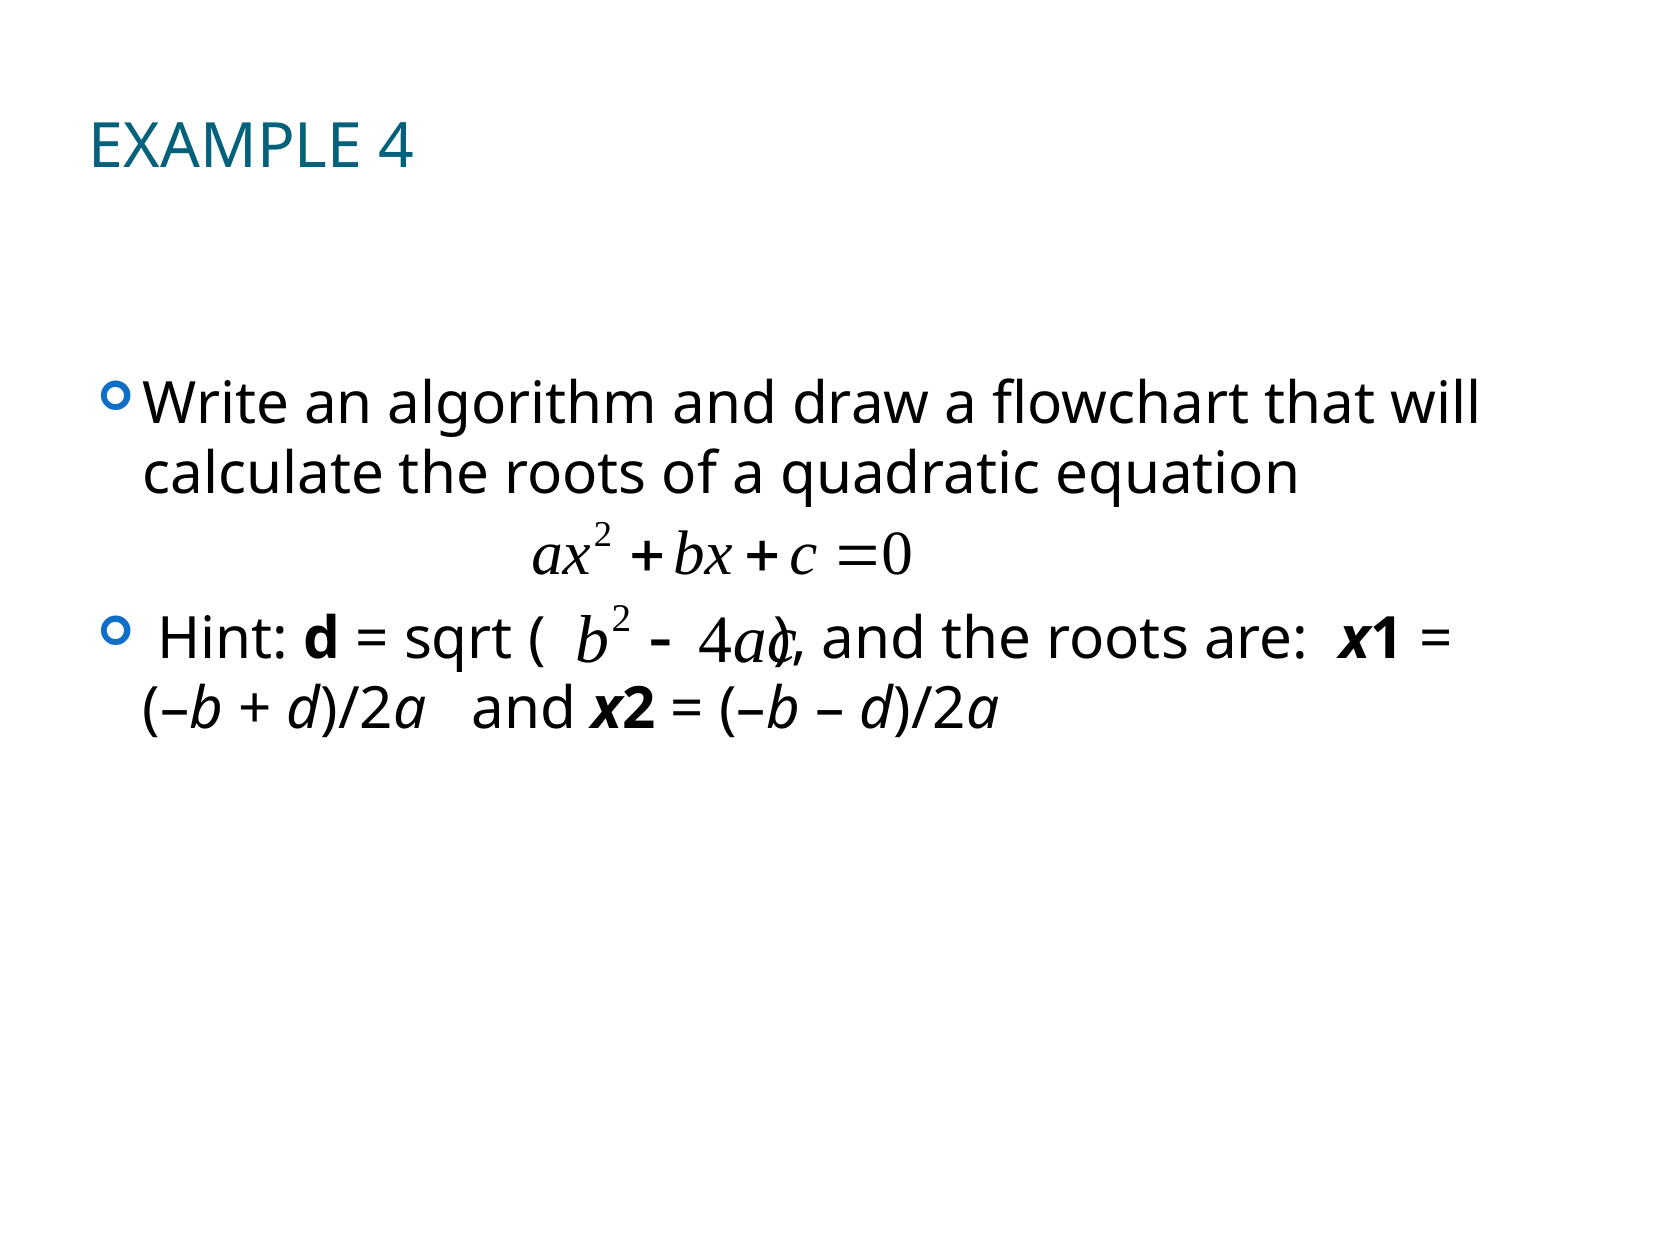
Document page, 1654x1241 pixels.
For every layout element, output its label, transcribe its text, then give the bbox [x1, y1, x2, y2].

title Example 4 [74, 25, 1563, 188]
list Write an algorithm and draw a flowchart that will calculate the roots of a quadratic equation Hint: d = sqrt ( ), and the roots are: x1 = (–b + d)/2a and x2 = (–b – d)/2a [82, 358, 1502, 1061]
chart [521, 506, 922, 680]
